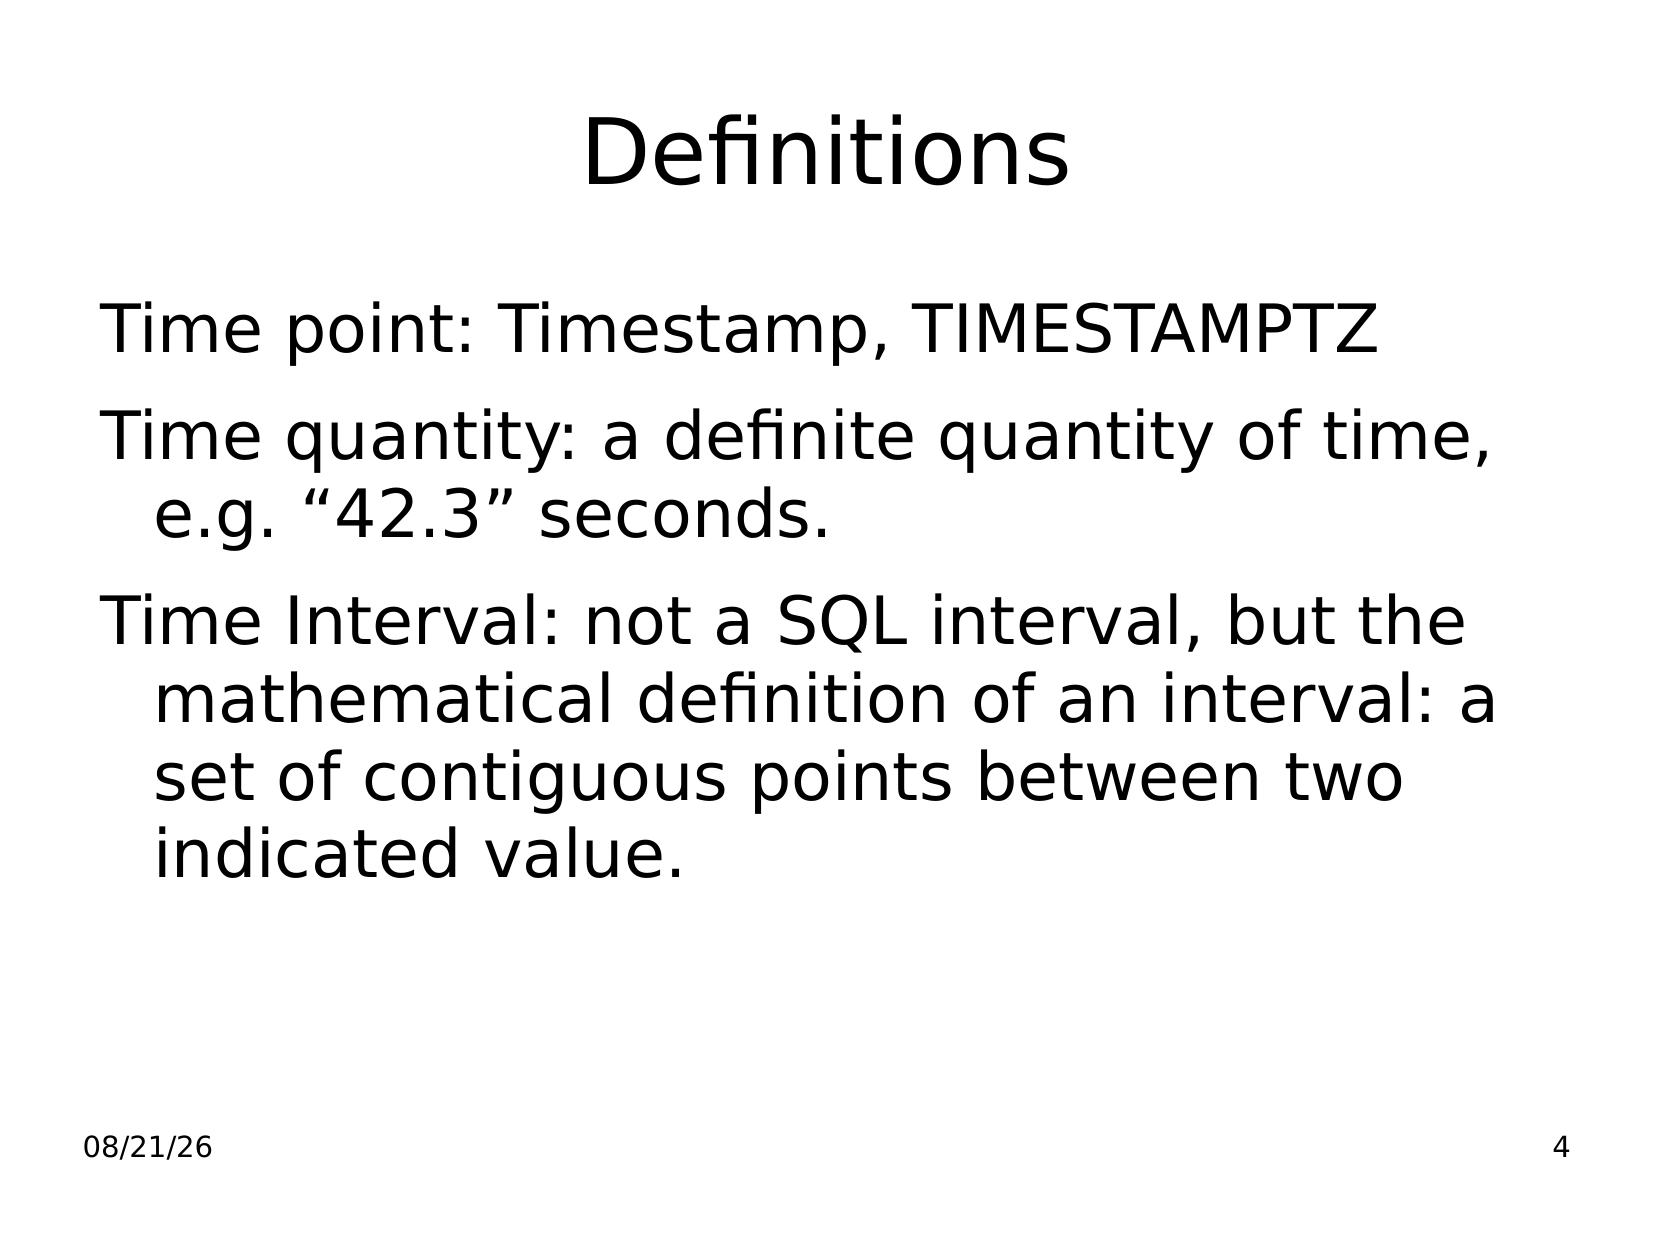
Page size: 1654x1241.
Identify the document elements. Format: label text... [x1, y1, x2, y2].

list Time point: Timestamp, TIMESTAMPTZ Time quantity: a definite quantity of time, e.g. “42.3” seconds. Time Interval: not a SQL interval, but the mathematical definition of an interval: a set of contiguous points between two indicated value. [82, 290, 1571, 1094]
title Definitions [82, 56, 1571, 250]
